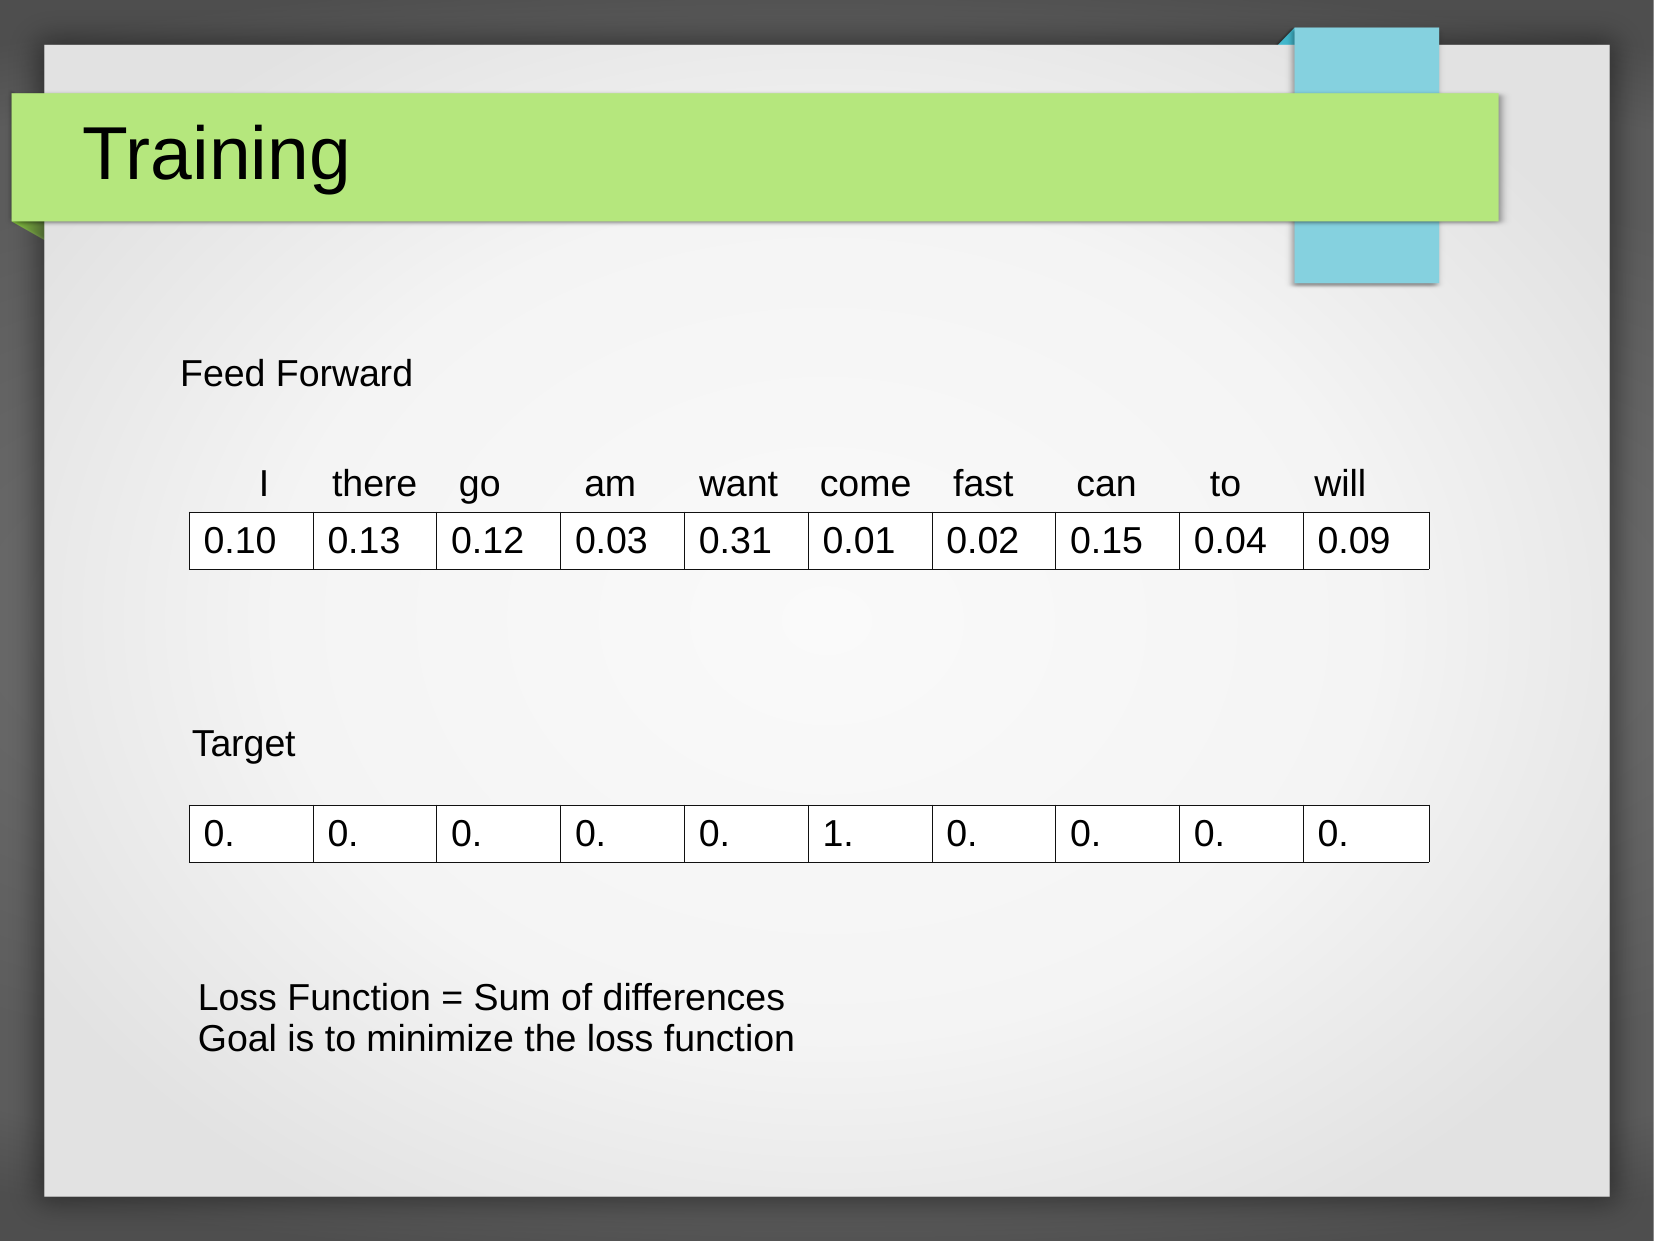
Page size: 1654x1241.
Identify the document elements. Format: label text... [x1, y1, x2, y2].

text_box Loss Function = Sum of differences Goal is to minimize the loss function [183, 968, 904, 1068]
table_header 0.02 [933, 513, 1055, 569]
table_header 0. [437, 806, 560, 862]
table_header 0.31 [685, 513, 808, 569]
table_header 0. [1180, 806, 1303, 862]
text_box Target [177, 714, 414, 772]
table_header 0.15 [1056, 513, 1179, 569]
table_header 0.12 [437, 513, 560, 569]
table_header 0. [190, 806, 313, 862]
picture [0, 0, 1654, 1241]
table_header 1. [809, 806, 932, 862]
table_header 0. [1056, 806, 1179, 862]
table_header 0. [561, 806, 684, 862]
text_box Feed Forward [165, 344, 485, 402]
table_header 0.09 [1304, 513, 1429, 569]
table_header 0.03 [561, 513, 684, 569]
table_header 0. [933, 806, 1055, 862]
table_header 0.01 [809, 513, 932, 569]
table_header 0. [685, 806, 808, 862]
table_header 0. [1304, 806, 1429, 862]
table_header 0.10 [190, 513, 313, 569]
text_box I there go am want come fast can to will [212, 454, 1418, 512]
title Training [82, 94, 1264, 213]
table_header 0.13 [314, 513, 436, 569]
table_header 0. [314, 806, 436, 862]
table_header 0.04 [1180, 513, 1303, 569]
